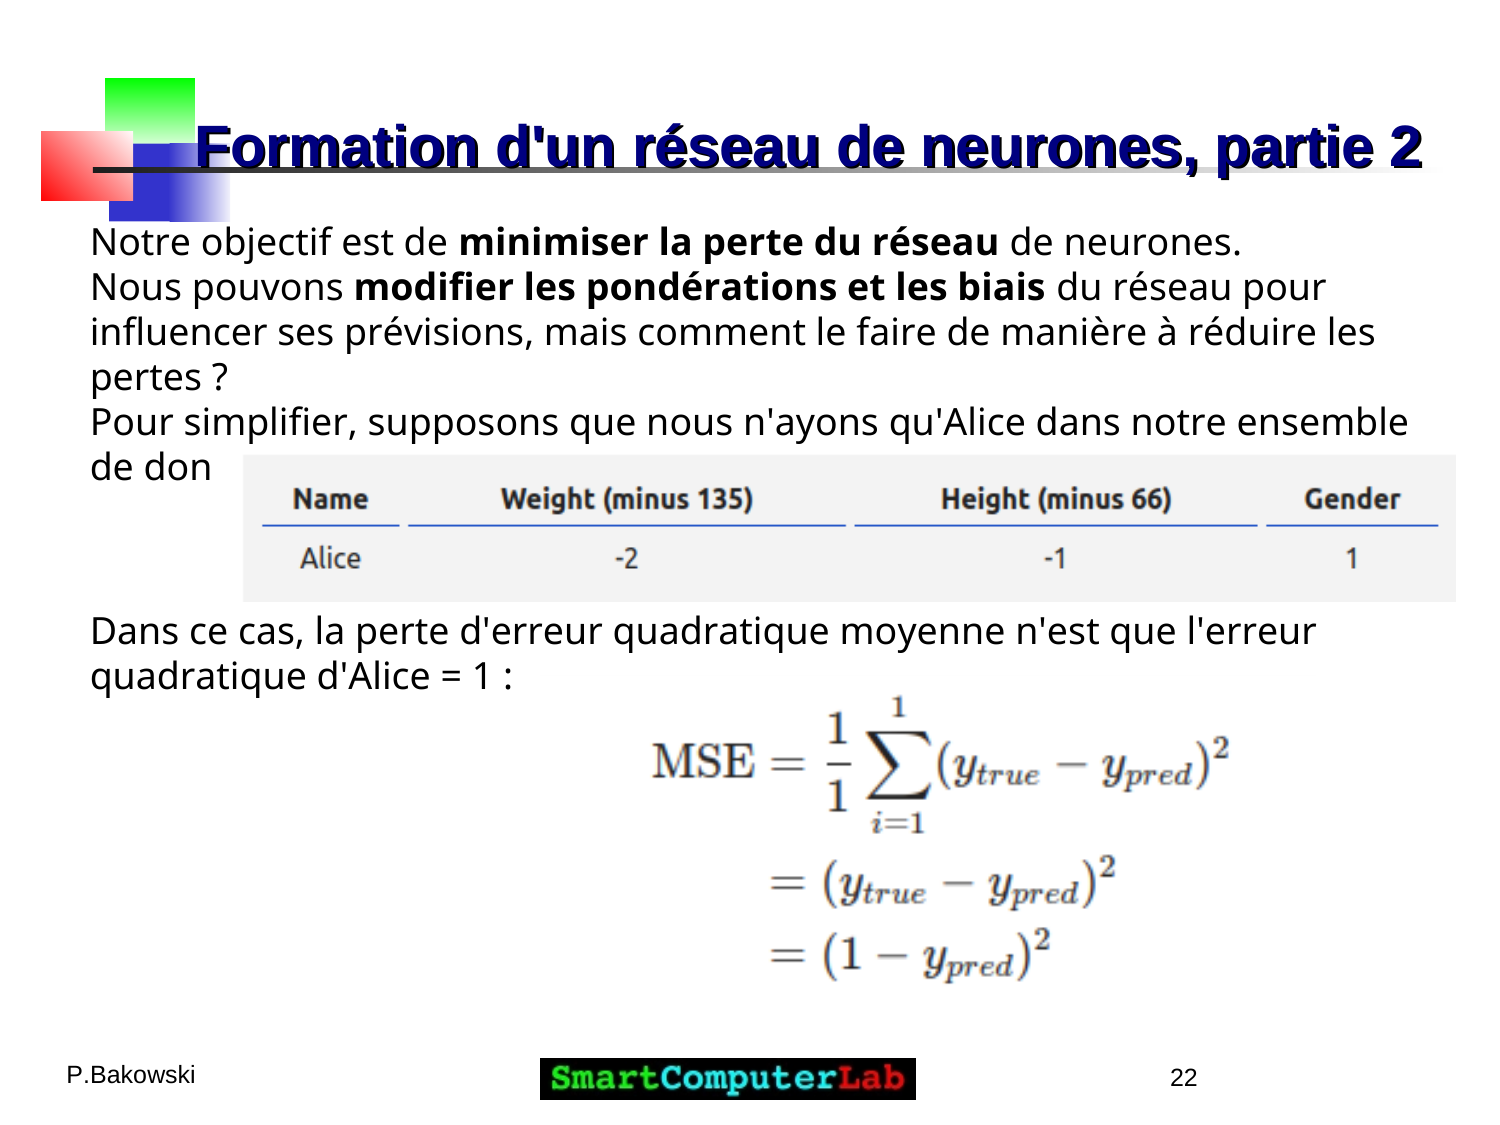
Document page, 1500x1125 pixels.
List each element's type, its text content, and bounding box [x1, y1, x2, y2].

text_box Notre objectif est de minimiser la perte du réseau de neurones. Nous pouvons modifier les pondérations et les biais du réseau pour influencer ses prévisions, mais comment le faire de manière à réduire les pertes ? Pour simplifier, supposons que nous n'ayons qu'Alice dans notre ensemble de données : [75, 211, 1441, 451]
picture [214, 450, 1456, 602]
title Formation d'un réseau de neurones, partie 2 [180, 30, 1447, 186]
text_box Dans ce cas, la perte d'erreur quadratique moyenne n'est que l'erreur quadratique d'Alice = 1 : [75, 600, 1441, 719]
picture [540, 719, 1316, 1036]
picture [540, 1058, 916, 1100]
